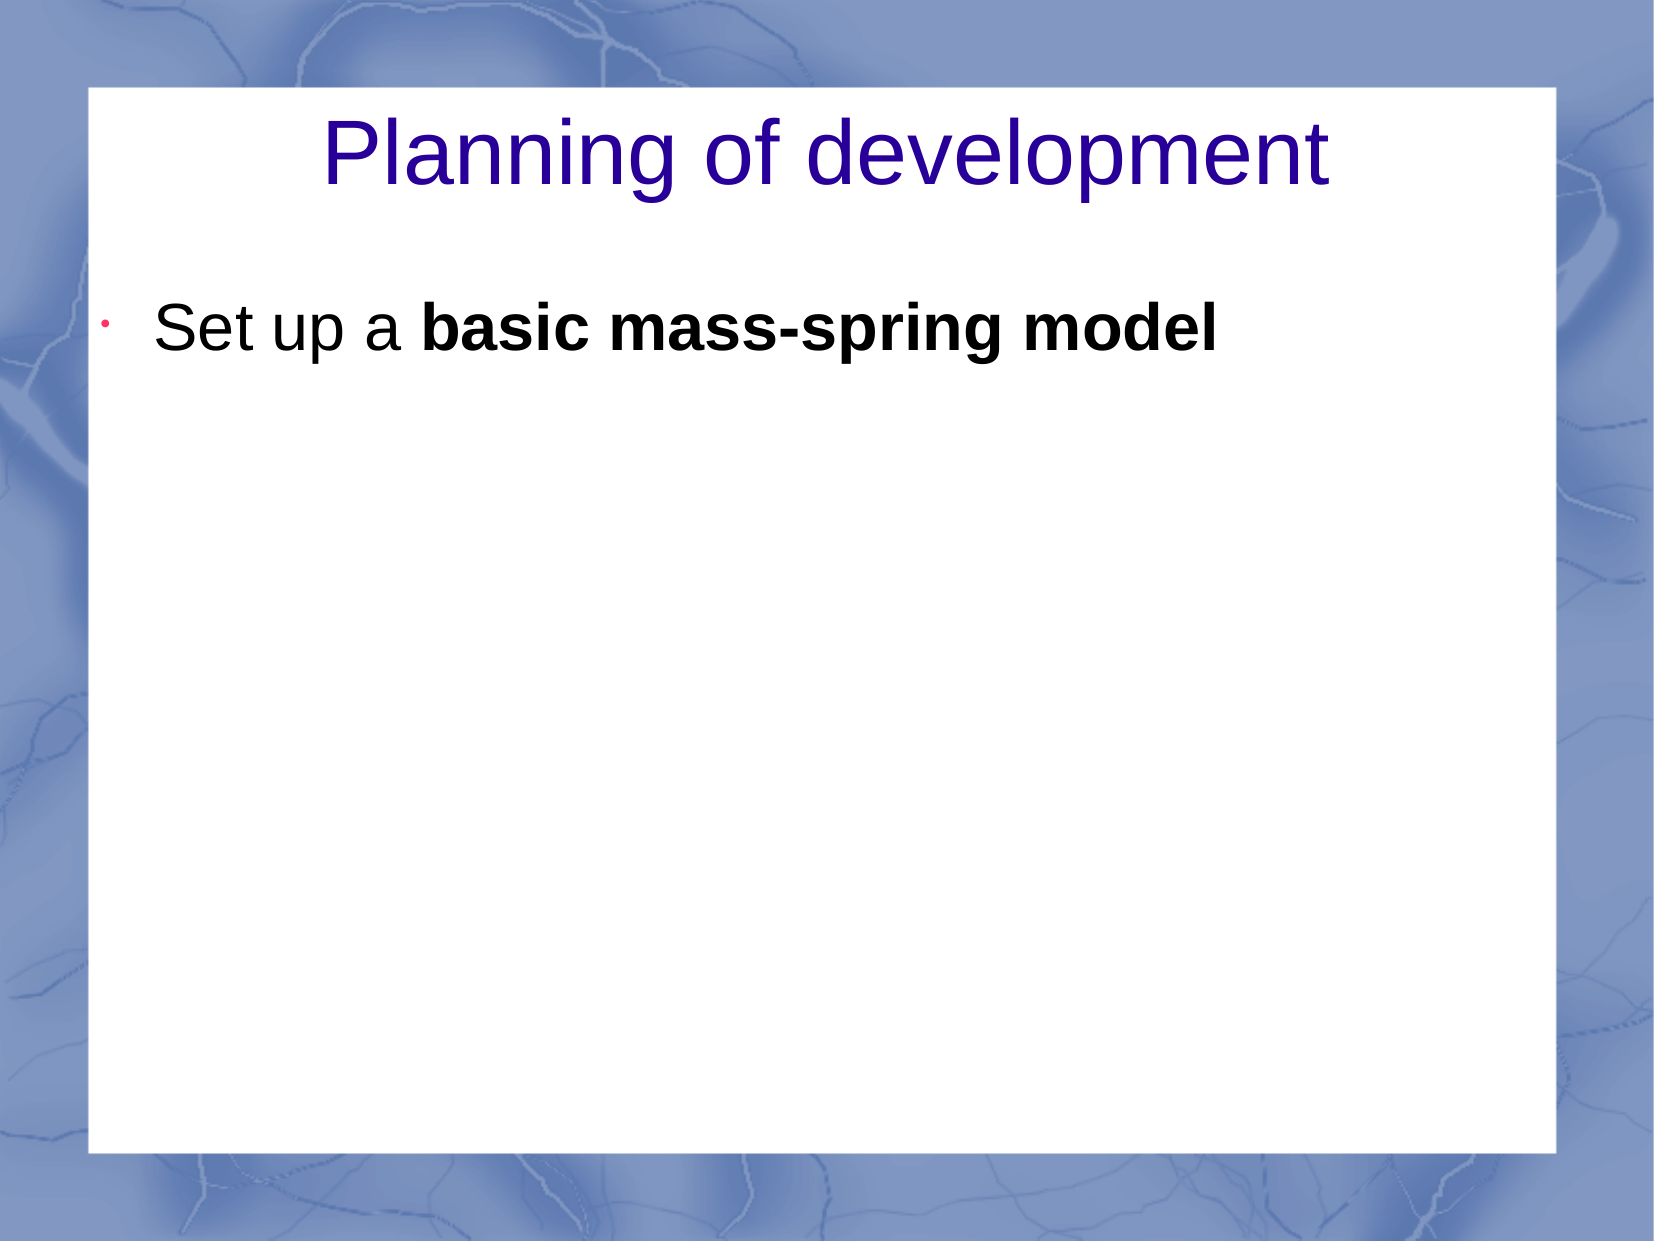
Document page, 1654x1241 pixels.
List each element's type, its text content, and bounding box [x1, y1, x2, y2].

picture [0, 0, 1654, 1241]
title Planning of development [82, 49, 1571, 257]
list Set up a basic mass-spring model [82, 290, 1595, 1075]
